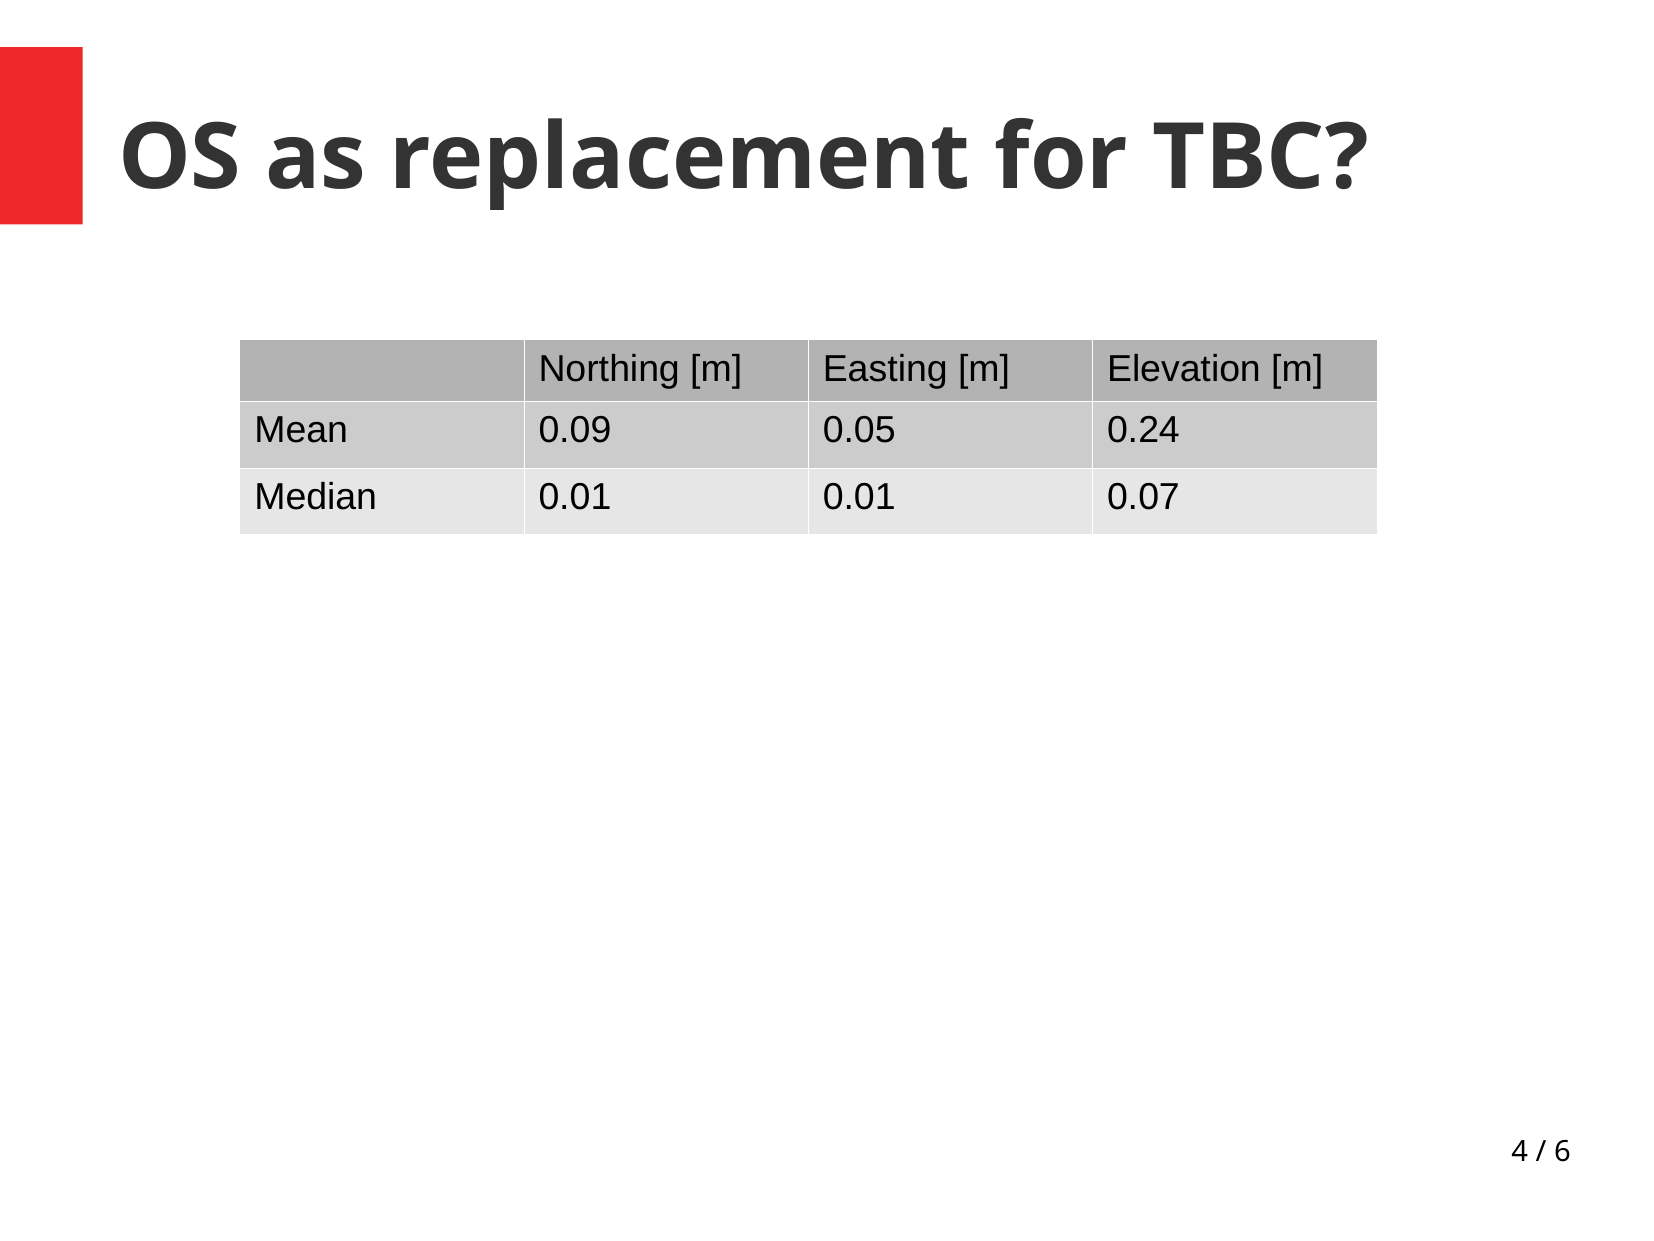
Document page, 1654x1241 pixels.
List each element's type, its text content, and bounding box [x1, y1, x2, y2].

table_header Elevation [m] [1093, 340, 1377, 401]
table_header [240, 340, 524, 401]
table_cell 0.24 [1093, 402, 1377, 468]
table_cell 0.01 [809, 469, 1092, 534]
table_cell Median [240, 469, 524, 534]
table_header Easting [m] [809, 340, 1092, 401]
table_cell 0.07 [1093, 469, 1377, 534]
table_cell Mean [240, 402, 524, 468]
table_cell 0.01 [525, 469, 808, 534]
table_cell 0.09 [525, 402, 808, 468]
table_header Northing [m] [525, 340, 808, 401]
table_cell 0.05 [809, 402, 1092, 468]
title OS as replacement for TBC? [118, 49, 1571, 257]
